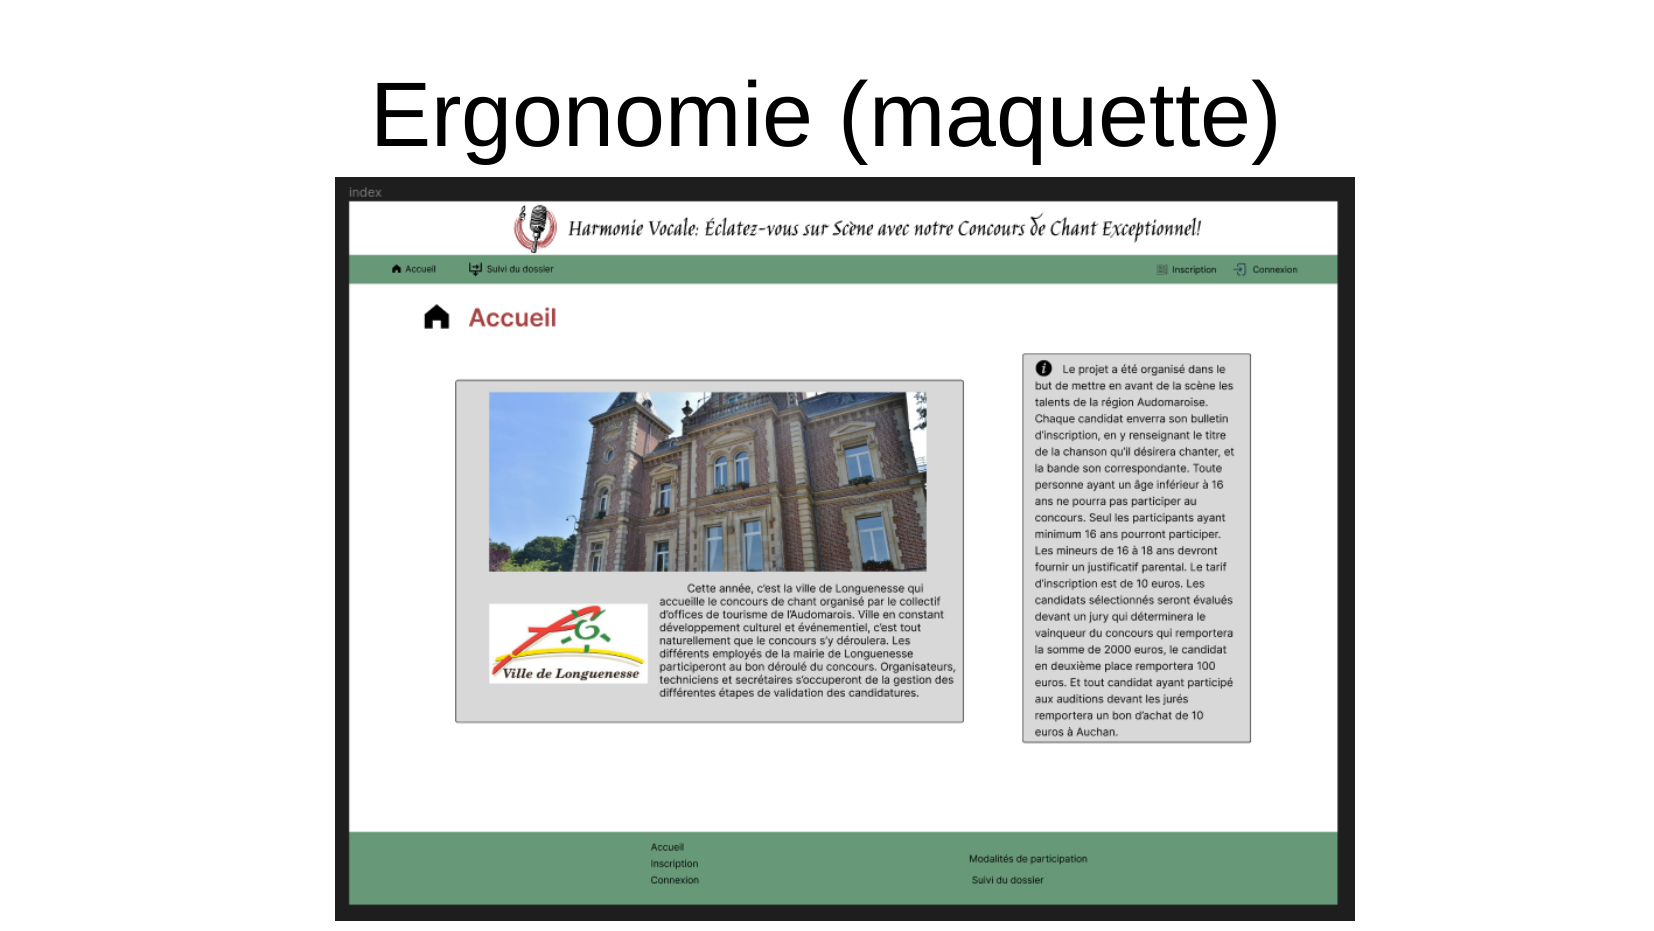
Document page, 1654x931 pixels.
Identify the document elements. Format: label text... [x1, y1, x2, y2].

title Ergonomie (maquette) [82, 37, 1571, 193]
picture [335, 177, 1355, 921]
